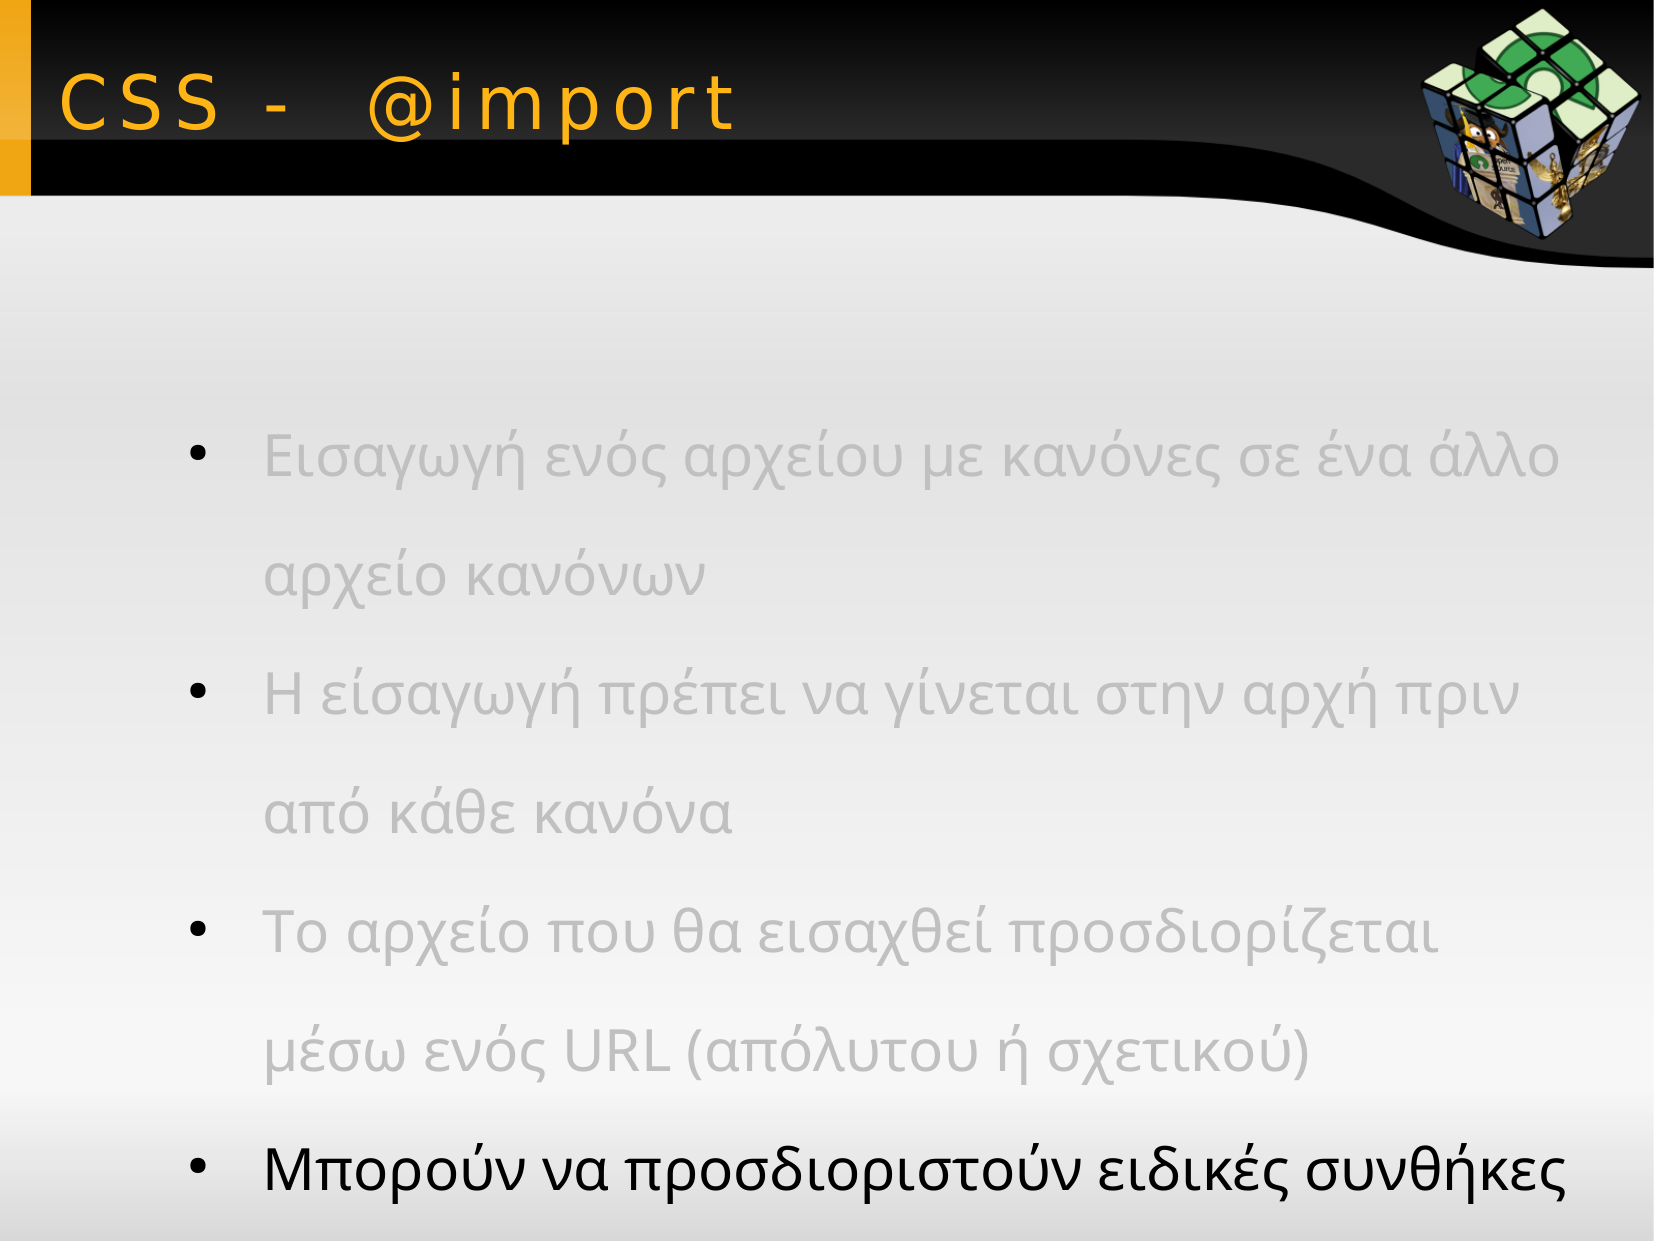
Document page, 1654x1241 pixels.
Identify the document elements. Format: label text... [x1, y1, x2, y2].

subtitle Εισαγωγή ενός αρχείου με κανόνες σε ένα άλλο αρχείο κανόνων Η είσαγωγή πρέπει να γίνεται στην αρχή πριν από κάθε κανόνα Το αρχείο που θα εισαχθεί προσδιορίζεται μέσω ενός URL (απόλυτου ή σχετικού) Μπορούν να προσδιοριστούν ειδικές συνθήκες για την πραγματοποίηση της εισαγωγής [187, 375, 1576, 1163]
title CSS - @import [59, 29, 1270, 178]
picture [0, 0, 1654, 1241]
